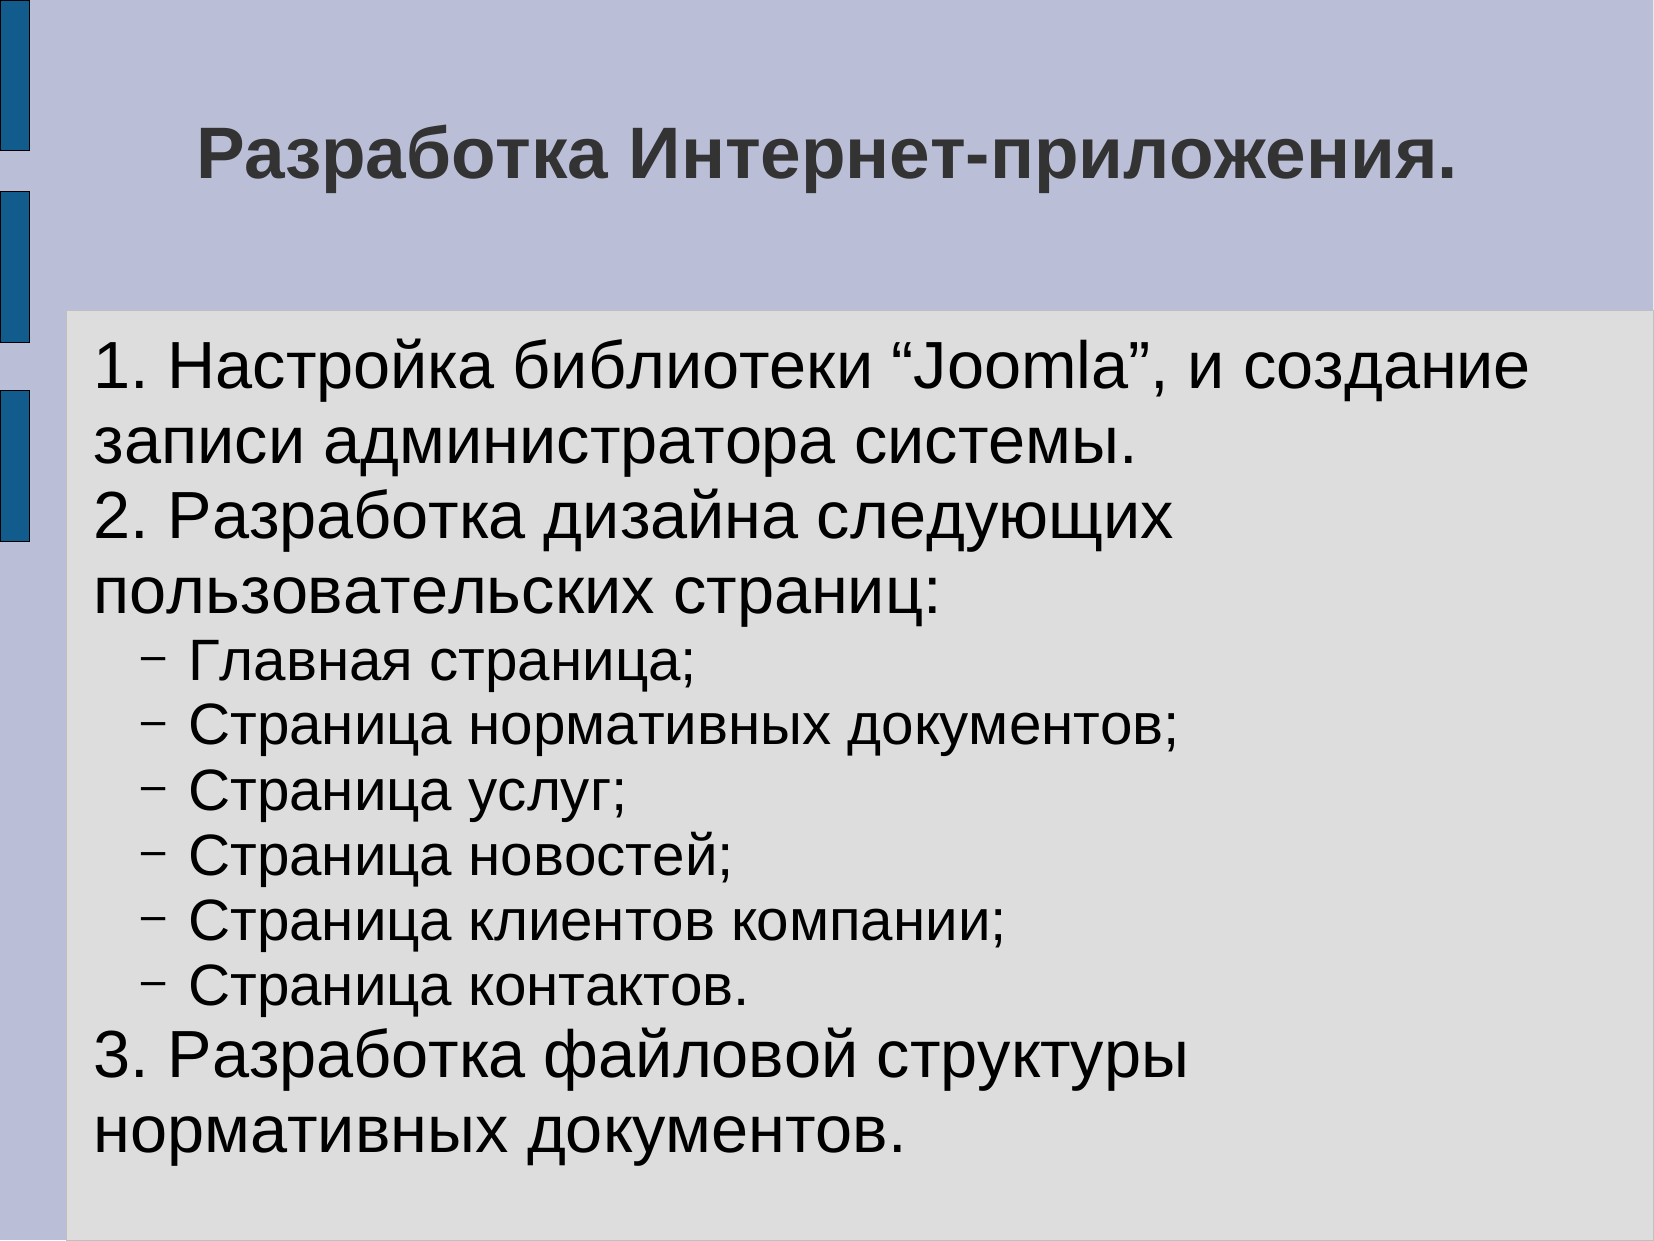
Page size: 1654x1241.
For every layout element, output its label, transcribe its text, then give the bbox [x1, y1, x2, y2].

list 1. Настройка библиотеки “Joomla”, и создание записи администратора системы. 2. Разработка дизайна следующих пользовательских страниц: Главная страница; Страница нормативных документов; Страница услуг; Страница новостей; Страница клиентов компании; Страница контактов. 3. Разработка файловой структуры нормативных документов. [93, 328, 1625, 1241]
title Разработка Интернет-приложения. [121, 49, 1534, 257]
